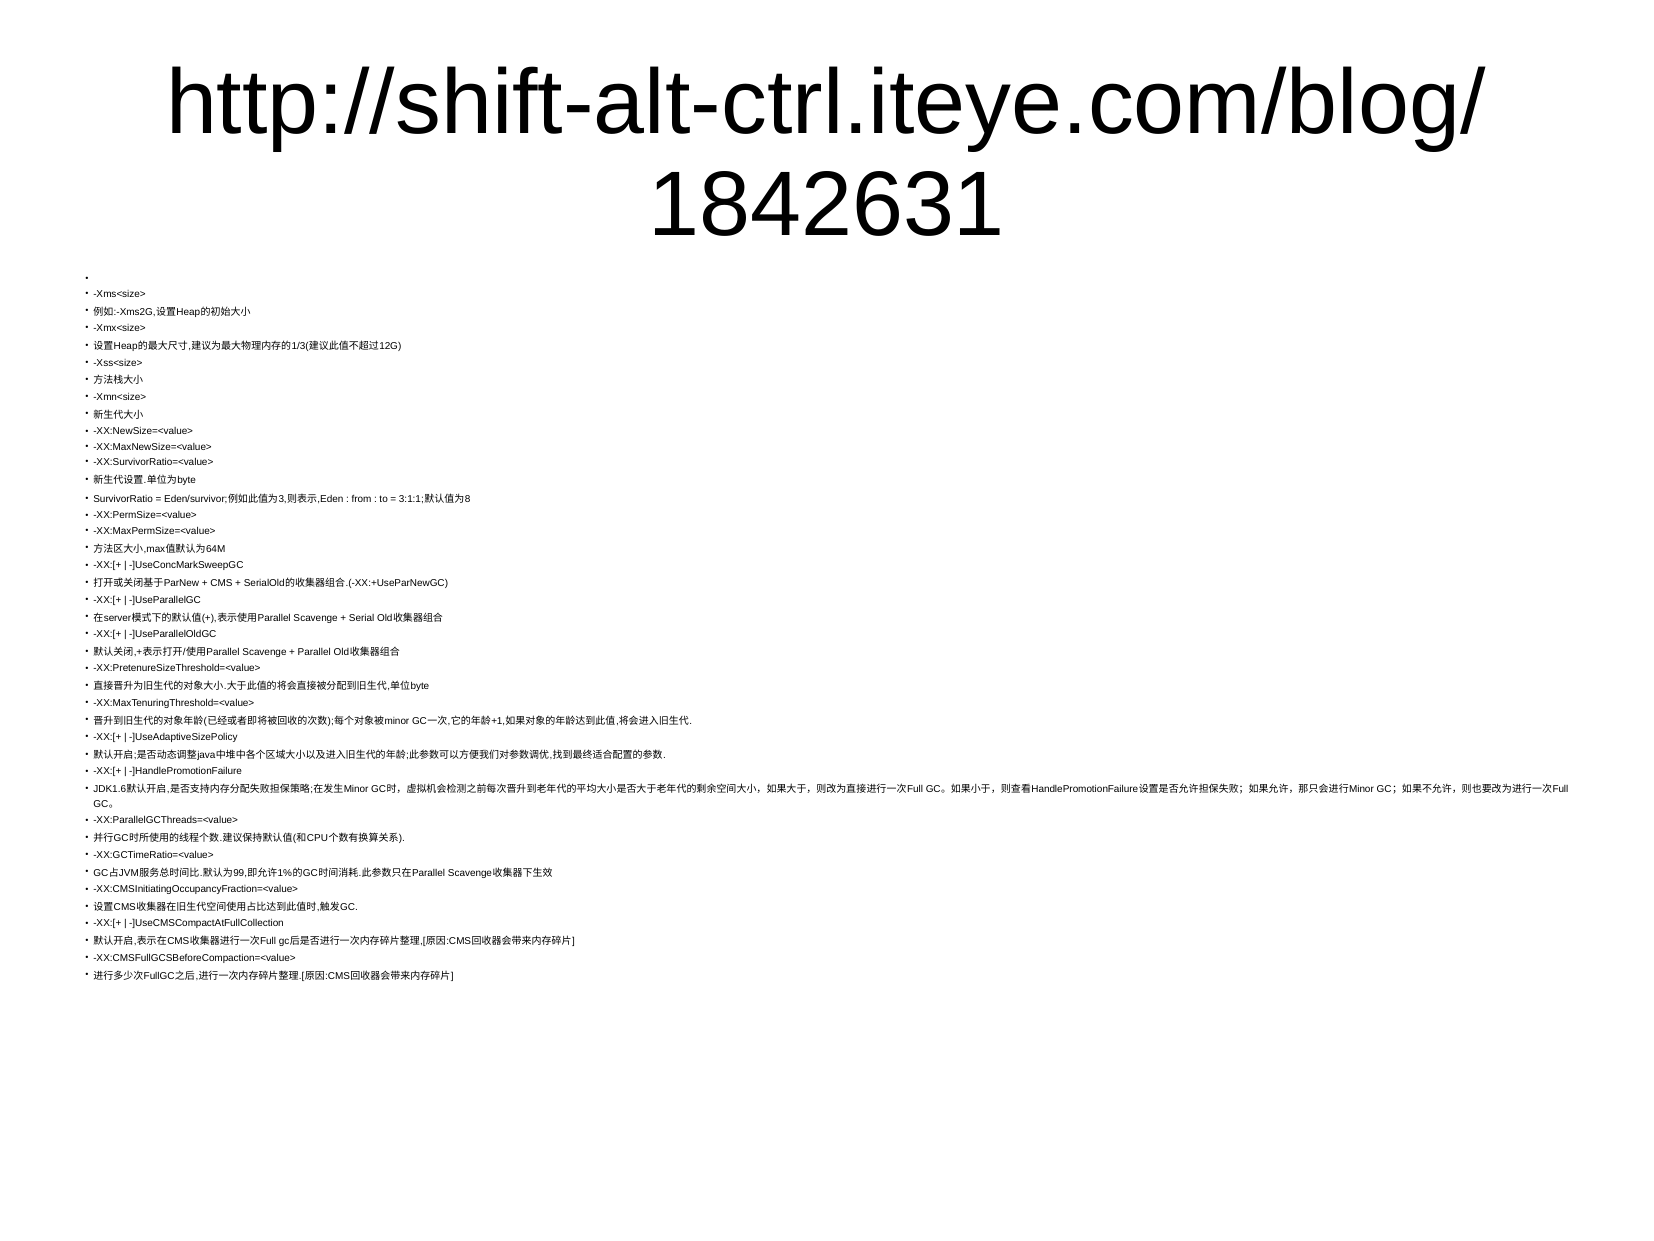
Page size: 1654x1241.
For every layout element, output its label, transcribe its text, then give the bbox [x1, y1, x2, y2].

list -Xms<size> 例如:-Xms2G,设置Heap的初始大小 -Xmx<size> 设置Heap的最大尺寸,建议为最大物理内存的1/3(建议此值不超过12G) -Xss<size> 方法栈大小 -Xmn<size> 新生代大小 -XX:NewSize=<value> -XX:MaxNewSize=<value> -XX:SurvivorRatio=<value> 新生代设置.单位为byte SurvivorRatio = Eden/survivor;例如此值为3,则表示,Eden : from : to = 3:1:1;默认值为8 -XX:PermSize=<value> -XX:MaxPermSize=<value> 方法区大小,max值默认为64M -XX:[+ | -]UseConcMarkSweepGC 打开或关闭基于ParNew + CMS + SerialOld的收集器组合.(-XX:+UseParNewGC) -XX:[+ | -]UseParallelGC 在server模式下的默认值(+),表示使用Parallel Scavenge + Serial Old收集器组合 -XX:[+ | -]UseParallelOldGC 默认关闭,+表示打开/使用Parallel Scavenge + Parallel Old收集器组合 -XX:PretenureSizeThreshold=<value> 直接晋升为旧生代的对象大小.大于此值的将会直接被分配到旧生代,单位byte -XX:MaxTenuringThreshold=<value> 晋升到旧生代的对象年龄(已经或者即将被回收的次数);每个对象被minor GC一次,它的年龄+1,如果对象的年龄达到此值,将会进入旧生代. -XX:[+ | -]UseAdaptiveSizePolicy 默认开启;是否动态调整java中堆中各个区域大小以及进入旧生代的年龄;此参数可以方便我们对参数调优,找到最终适合配置的参数. -XX:[+ | -]HandlePromotionFailure JDK1.6默认开启,是否支持内存分配失败担保策略;在发生Minor GC时，虚拟机会检测之前每次晋升到老年代的平均大小是否大于老年代的剩余空间大小，如果大于，则改为直接进行一次Full GC。如果小于，则查看HandlePromotionFailure设置是否允许担保失败；如果允许，那只会进行Minor GC；如果不允许，则也要改为进行一次Full GC。 -XX:ParallelGCThreads=<value> 并行GC时所使用的线程个数.建议保持默认值(和CPU个数有换算关系). -XX:GCTimeRatio=<value> GC占JVM服务总时间比.默认为99,即允许1%的GC时间消耗.此参数只在Parallel Scavenge收集器下生效 -XX:CMSInitiatingOccupancyFraction=<value> 设置CMS收集器在旧生代空间使用占比达到此值时,触发GC. -XX:[+ | -]UseCMSCompactAtFullCollection 默认开启,表示在CMS收集器进行一次Full gc后是否进行一次内存碎片整理,[原因:CMS回收器会带来内存碎片] -XX:CMSFullGCSBeforeCompaction=<value> 进行多少次FullGC之后,进行一次内存碎片整理.[原因:CMS回收器会带来内存碎片] [82, 272, 1571, 993]
title http://shift-alt-ctrl.iteye.com/blog/1842631 [82, 49, 1571, 257]
